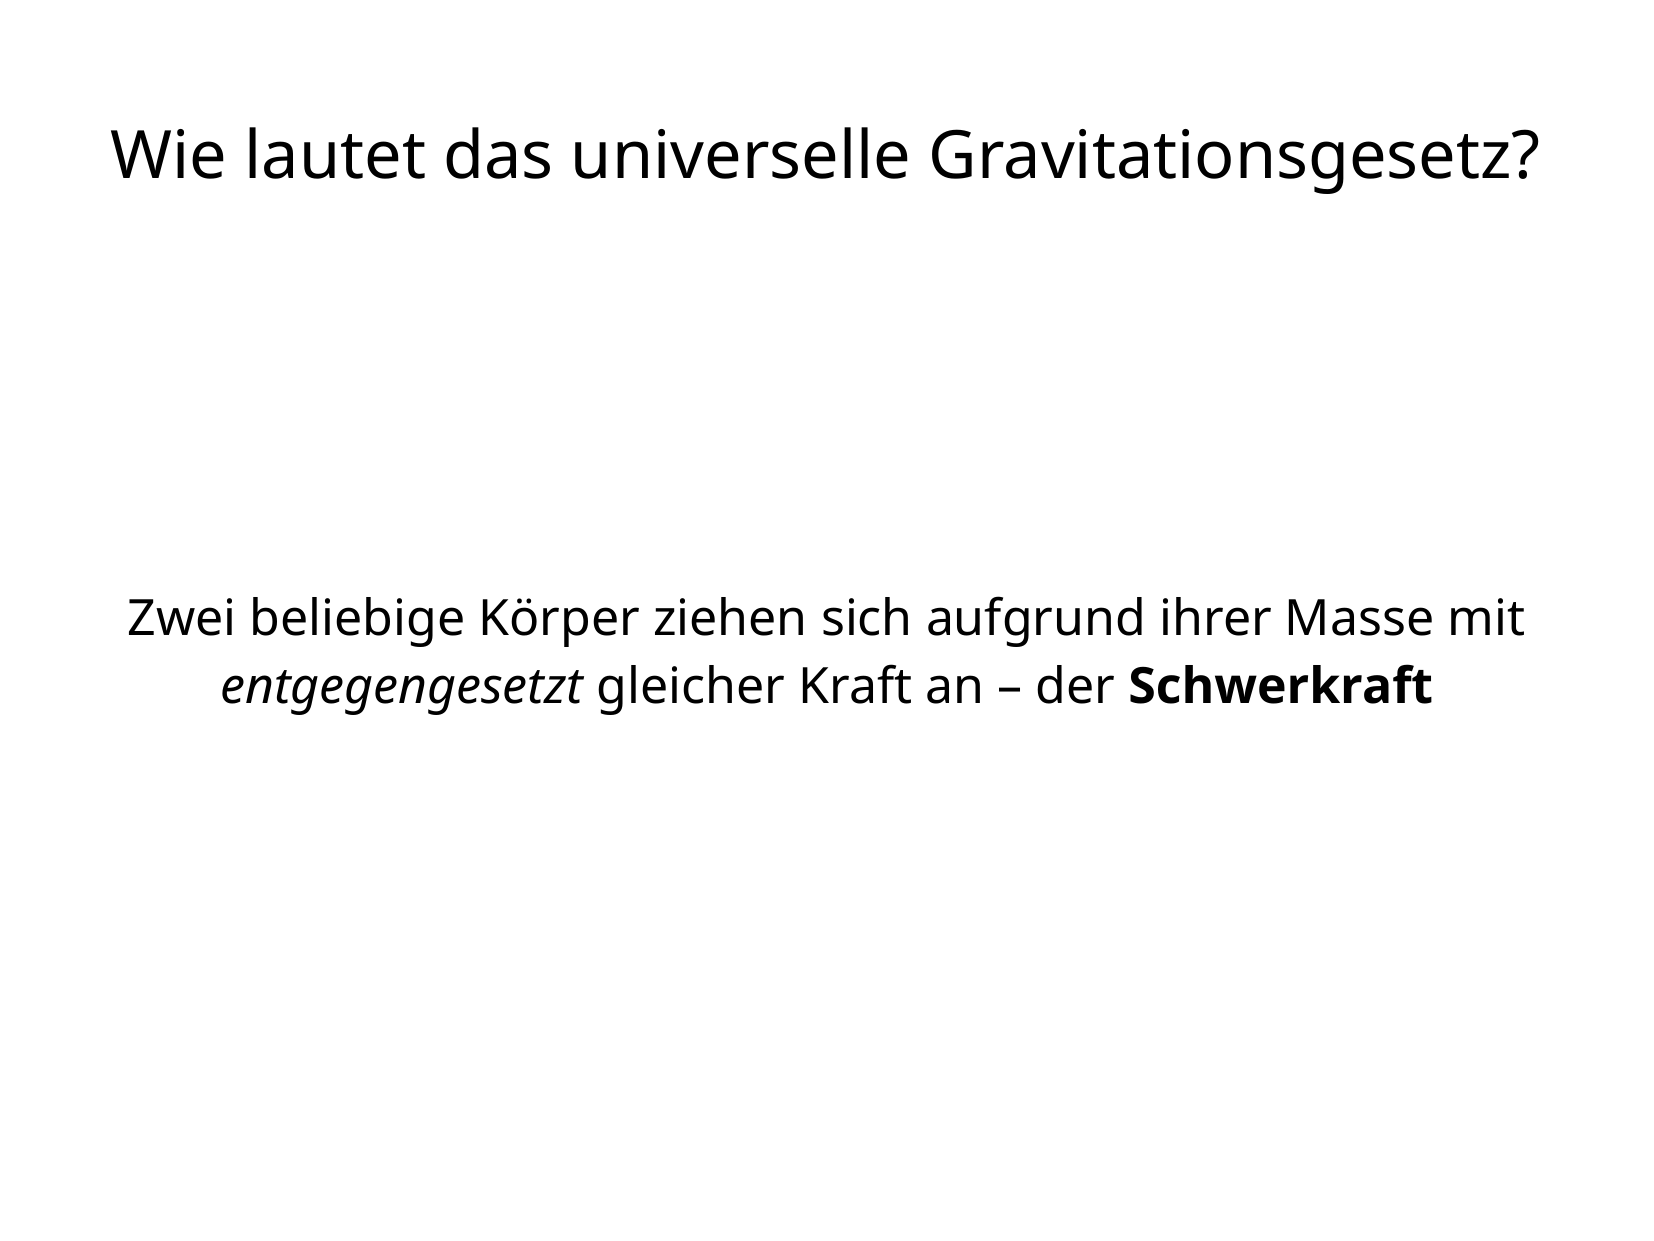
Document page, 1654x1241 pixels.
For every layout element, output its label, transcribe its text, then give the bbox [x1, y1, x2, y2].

subtitle Zwei beliebige Körper ziehen sich aufgrund ihrer Masse mit entgegengesetzt gleicher Kraft an – der Schwerkraft [82, 290, 1571, 1010]
title Wie lautet das universelle Gravitationsgesetz? [82, 49, 1571, 257]
